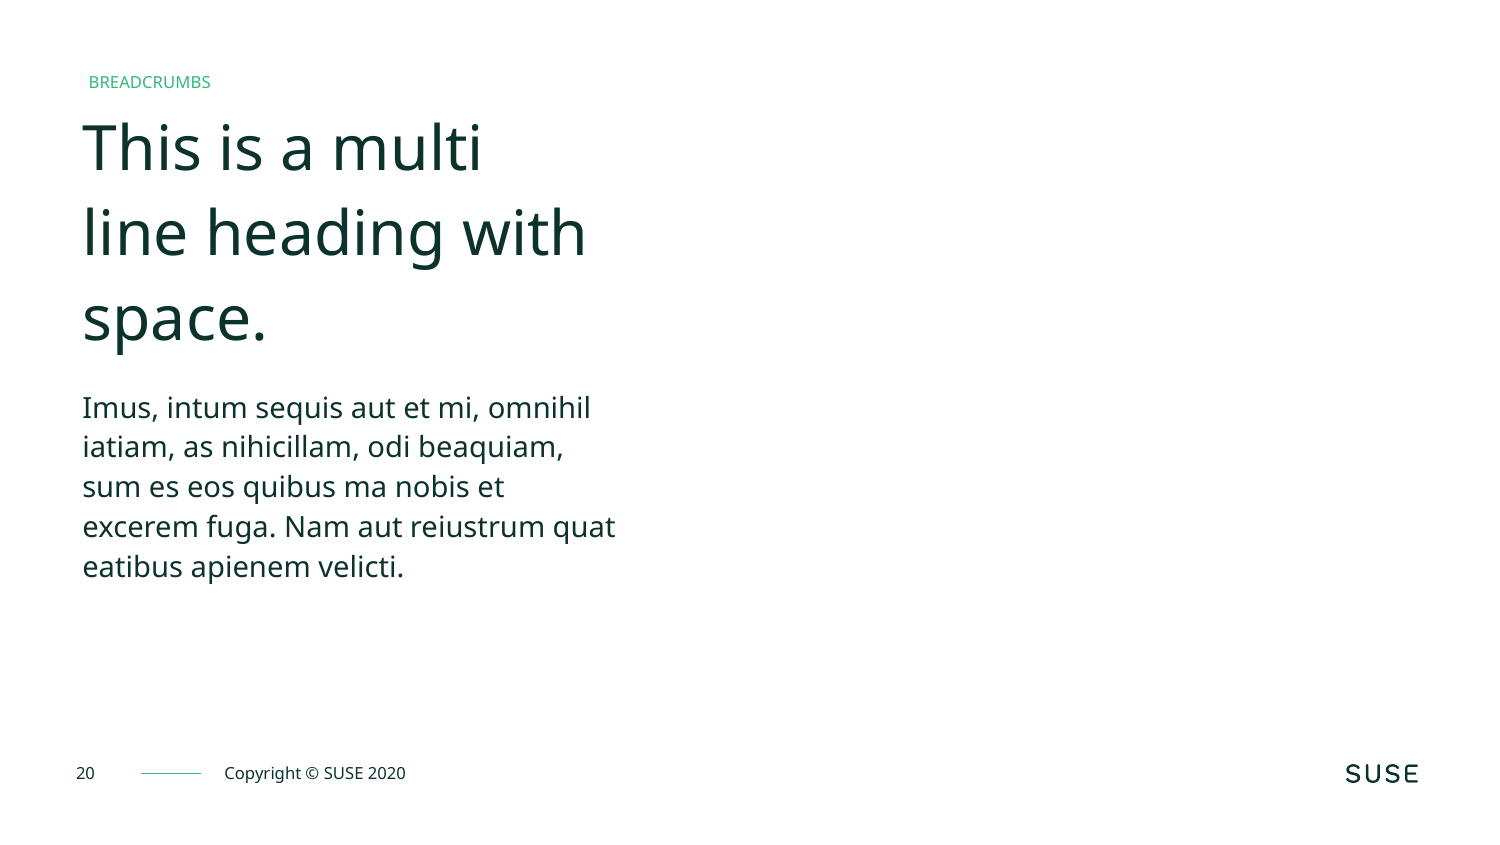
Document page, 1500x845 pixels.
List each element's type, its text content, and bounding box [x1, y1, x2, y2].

title Imus, intum sequis aut et mi, omnihil iatiam, as nihicillam, odi beaquiam, sum es eos quibus ma nobis et excerem fuga. Nam aut reiustrum quat eatibus apienem velicti. [82, 386, 626, 638]
picture [1346, 764, 1418, 783]
title BREADCRUMBS [88, 70, 296, 104]
title This is a multi line heading with space. [82, 103, 591, 325]
